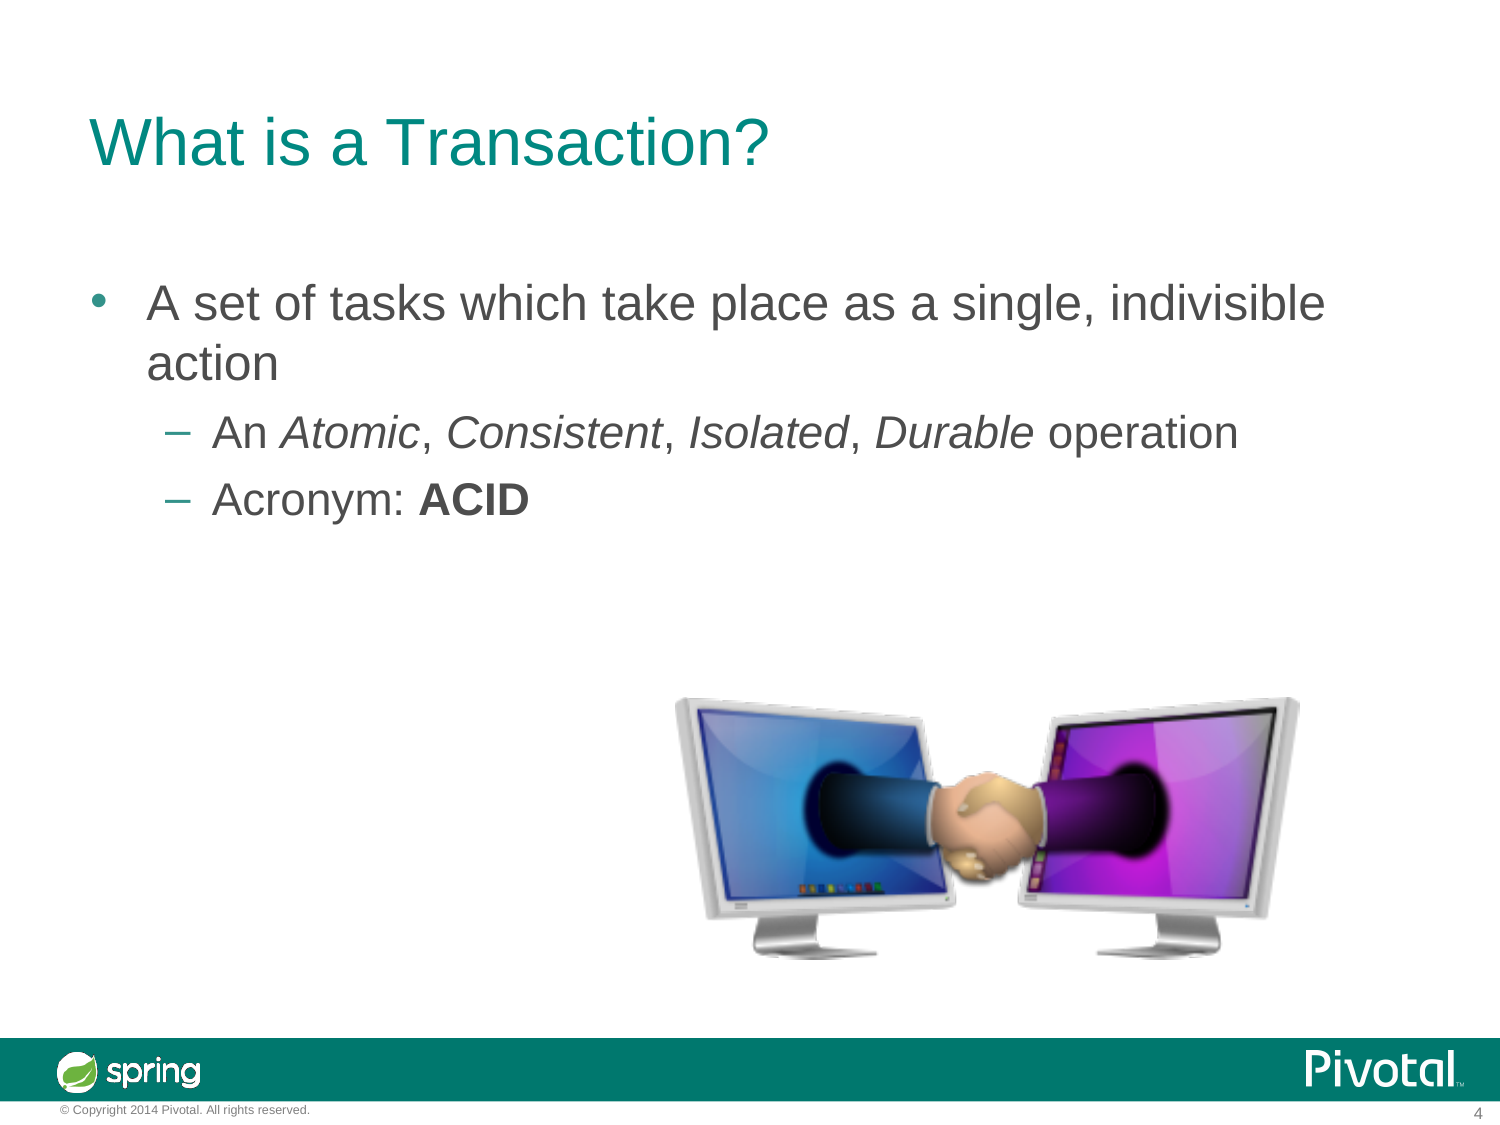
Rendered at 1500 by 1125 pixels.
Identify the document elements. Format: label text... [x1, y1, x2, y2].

list A set of tasks which take place as a single, indivisible action An Atomic, Consistent, Isolated, Durable operation Acronym: ACID [75, 262, 1426, 1005]
title What is a Transaction? [75, 44, 1426, 233]
picture [675, 697, 1300, 961]
picture [1306, 1050, 1464, 1087]
picture [32, 1041, 210, 1103]
